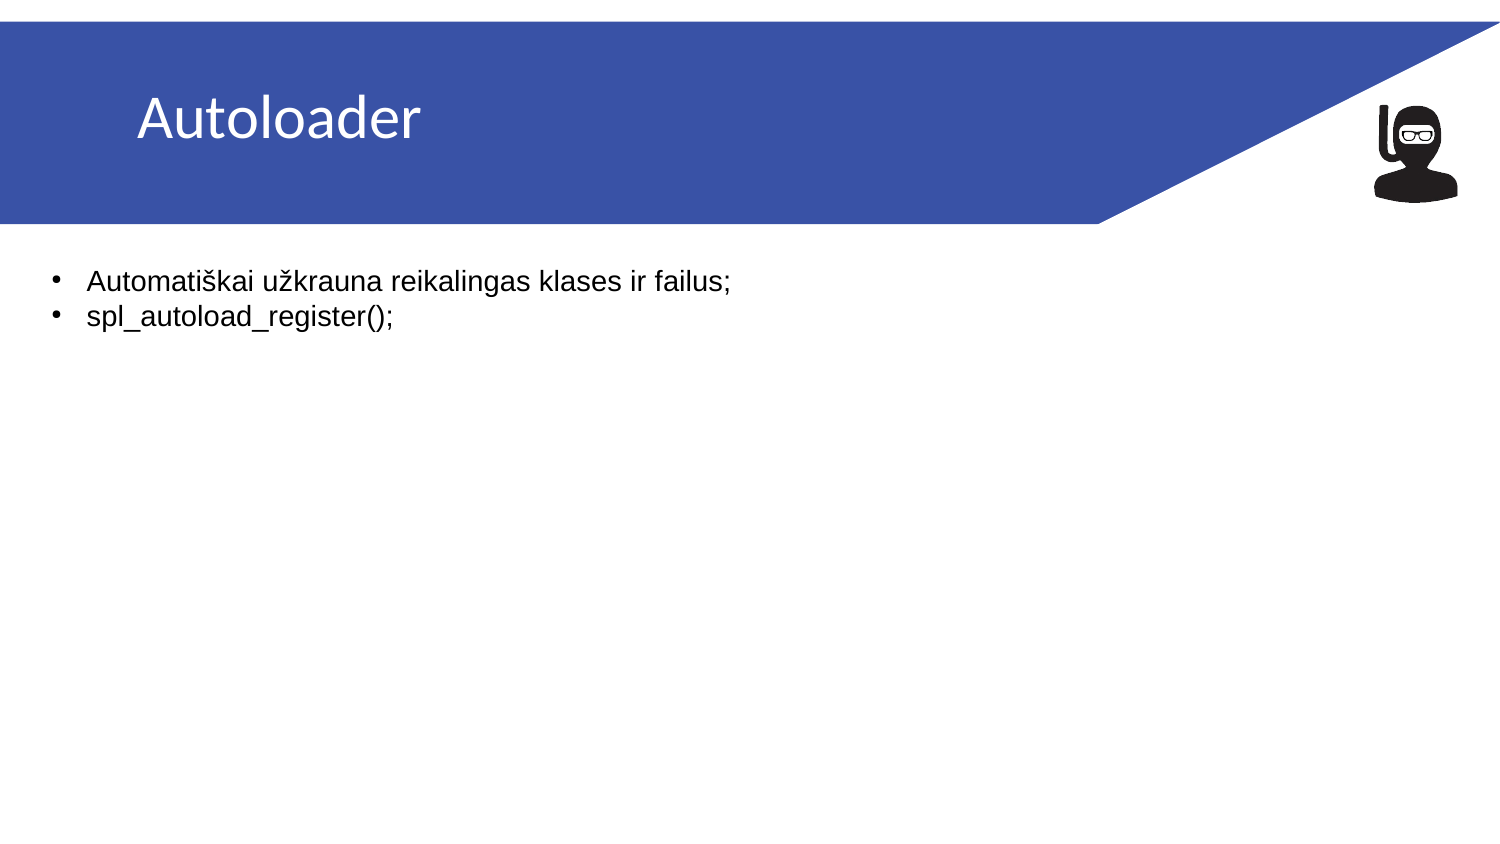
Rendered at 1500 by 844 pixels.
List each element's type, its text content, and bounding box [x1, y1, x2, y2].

text_box Automatiškai užkrauna reikalingas klases ir failus; spl_autoload_register(); [36, 247, 1389, 789]
text_box [1404, 23, 1500, 72]
title Autoloader [122, 72, 1326, 167]
picture [1326, 72, 1500, 211]
text_box [1096, 111, 1500, 227]
